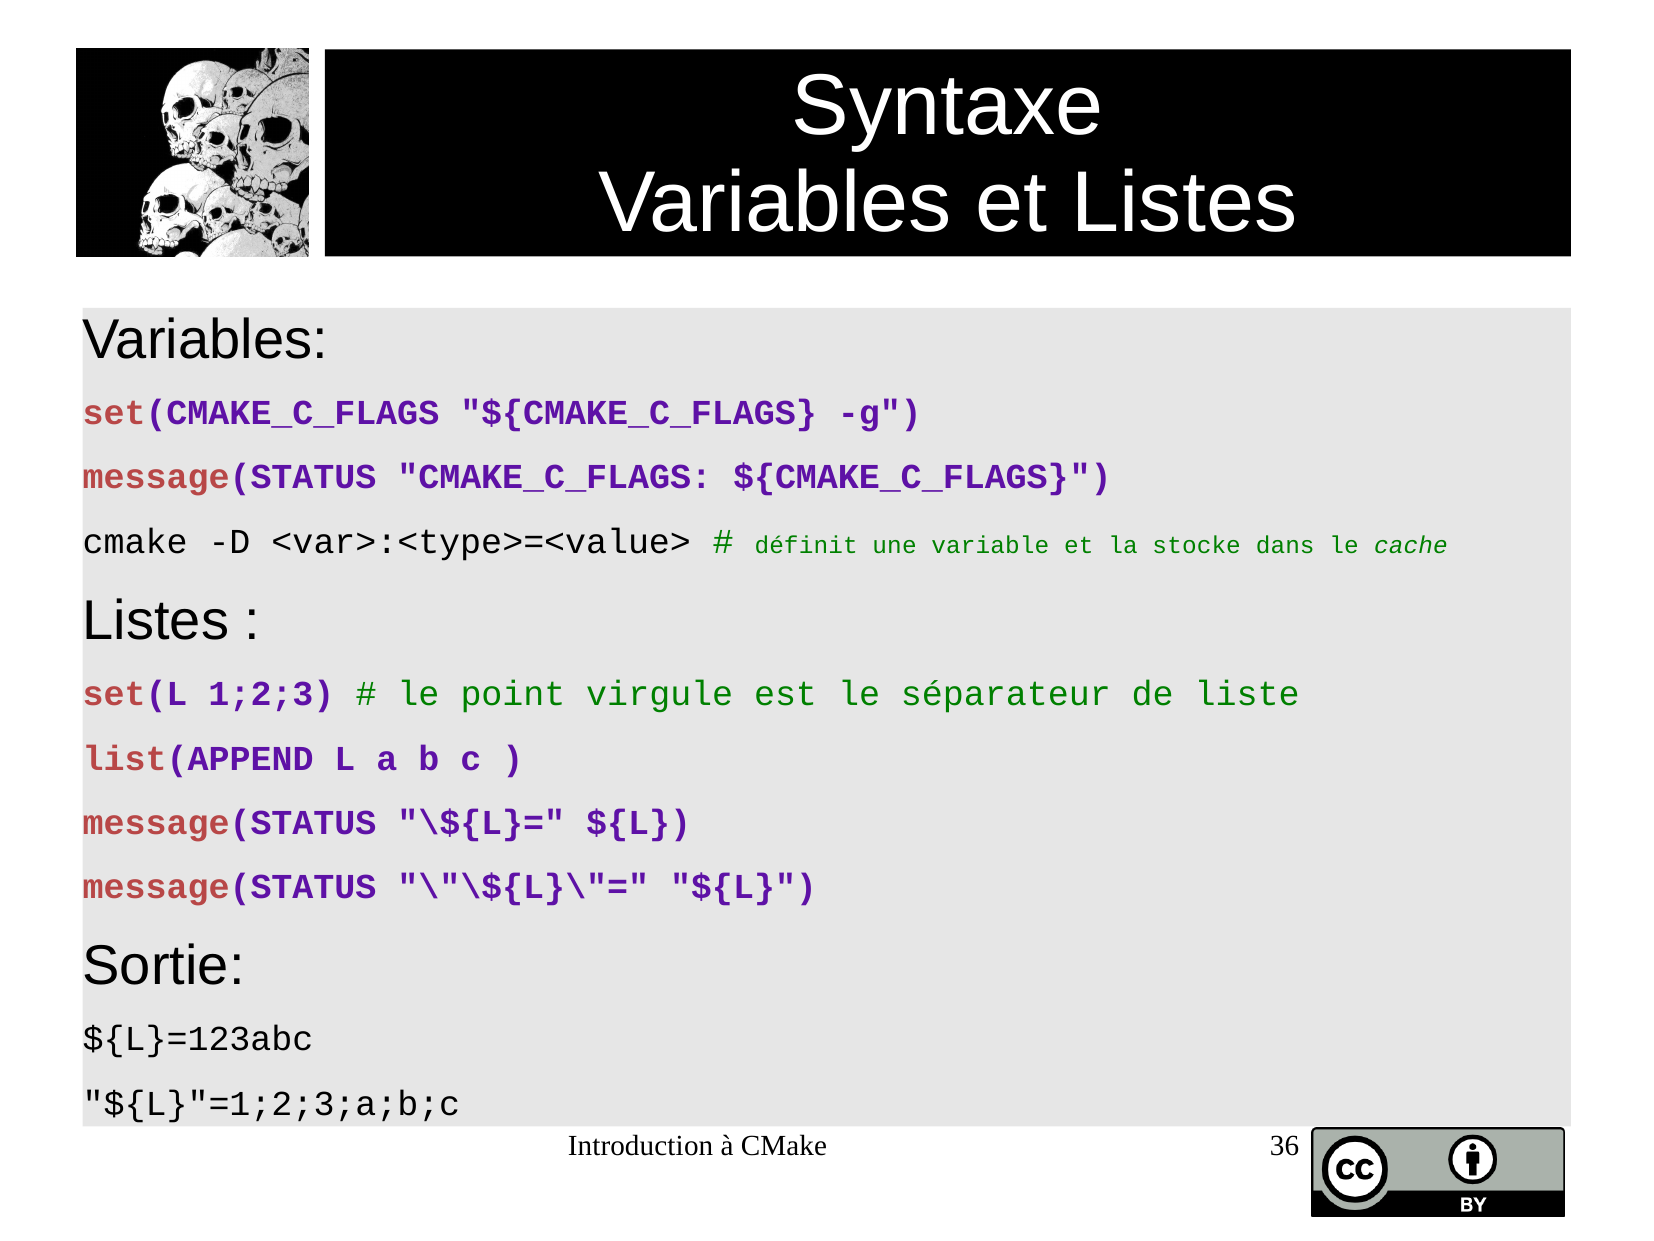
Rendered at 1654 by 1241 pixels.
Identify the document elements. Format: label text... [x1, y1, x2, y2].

picture [76, 48, 309, 257]
title Syntaxe Variables et Listes [324, 49, 1571, 257]
list Variables: set(CMAKE_C_FLAGS "${CMAKE_C_FLAGS} -g") message(STATUS "CMAKE_C_FLAGS: ${CMAKE_C_FLAGS}") cmake -D <var>:<type>=<value> # définit une variable et la stocke dans le cache Listes : set(L 1;2;3) # le point virgule est le séparateur de liste list(APPEND L a b c ) message(STATUS "\${L}=" ${L}) message(STATUS "\"\${L}\"=" "${L}") Sortie: ${L}=123abc "${L}"=1;2;3;a;b;c [82, 307, 1571, 1127]
picture [1311, 1127, 1565, 1217]
